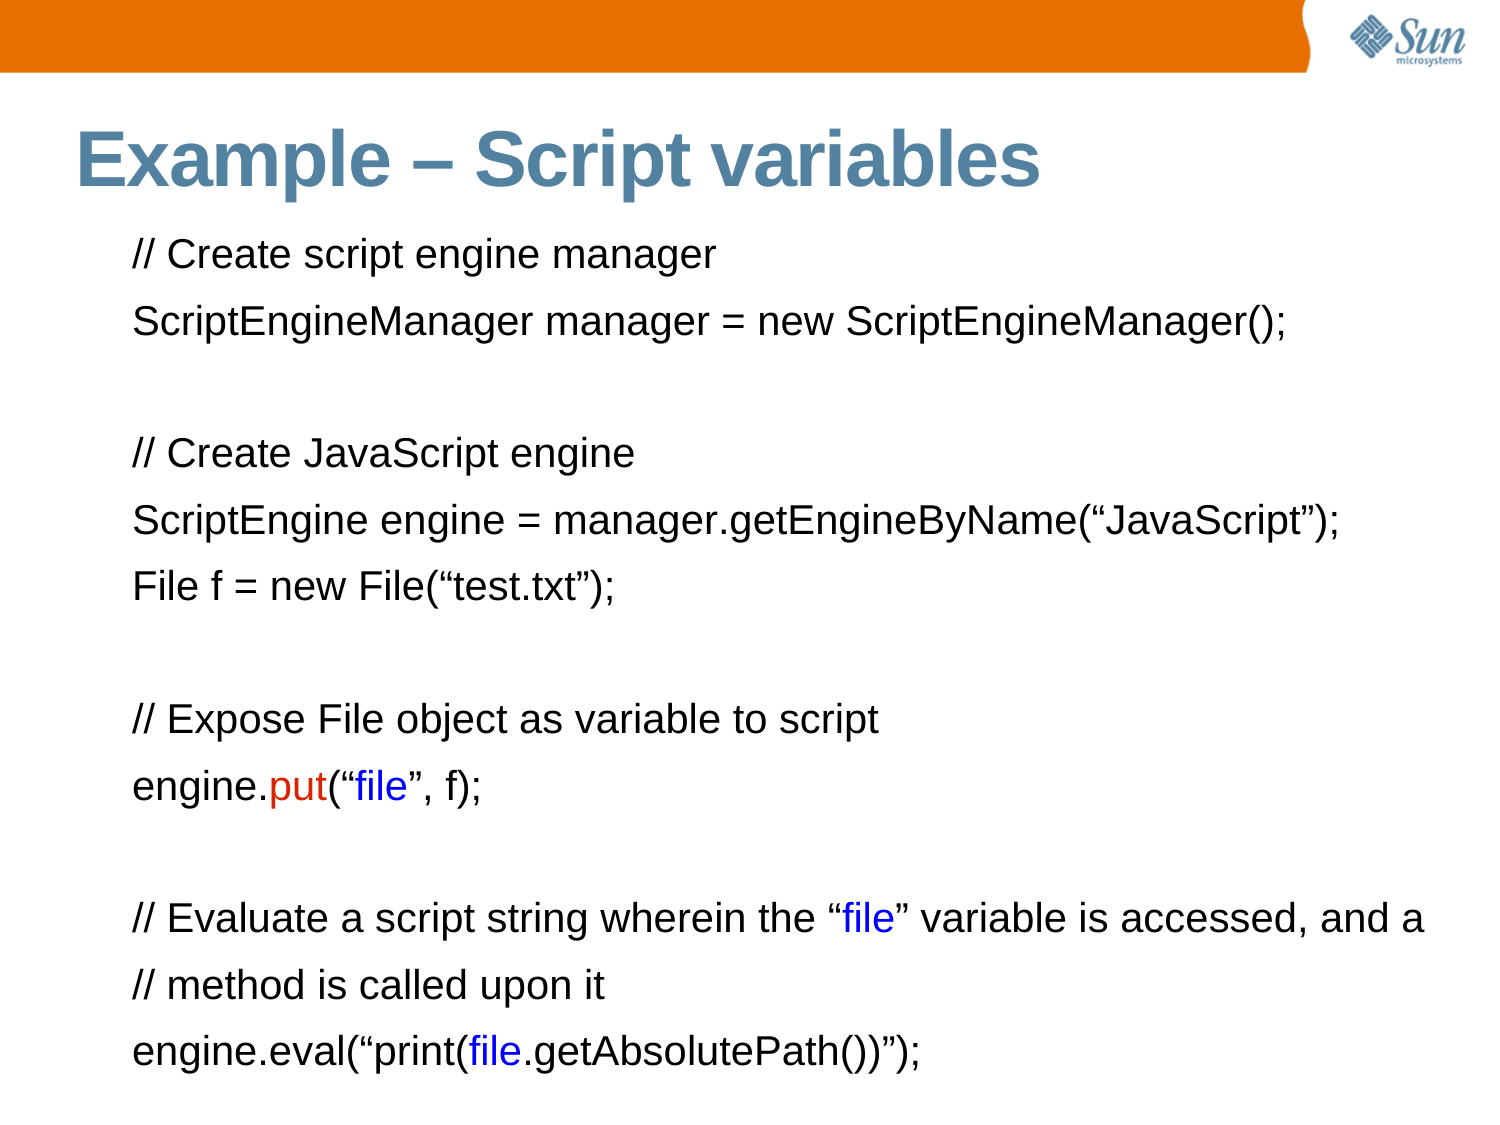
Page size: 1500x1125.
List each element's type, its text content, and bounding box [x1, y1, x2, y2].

title Example – Script variables [75, 122, 1438, 228]
list // Create script engine manager ScriptEngineManager manager = new ScriptEngineManager(); // Create JavaScript engine ScriptEngine engine = manager.getEngineByName(“JavaScript”); File f = new File(“test.txt”); // Expose File object as variable to script engine.put(“file”, f); // Evaluate a script string wherein the “file” variable is accessed, and a // method is called upon it engine.eval(“print(file.getAbsolutePath())”); [112, 237, 1463, 1085]
picture [0, 0, 1500, 75]
